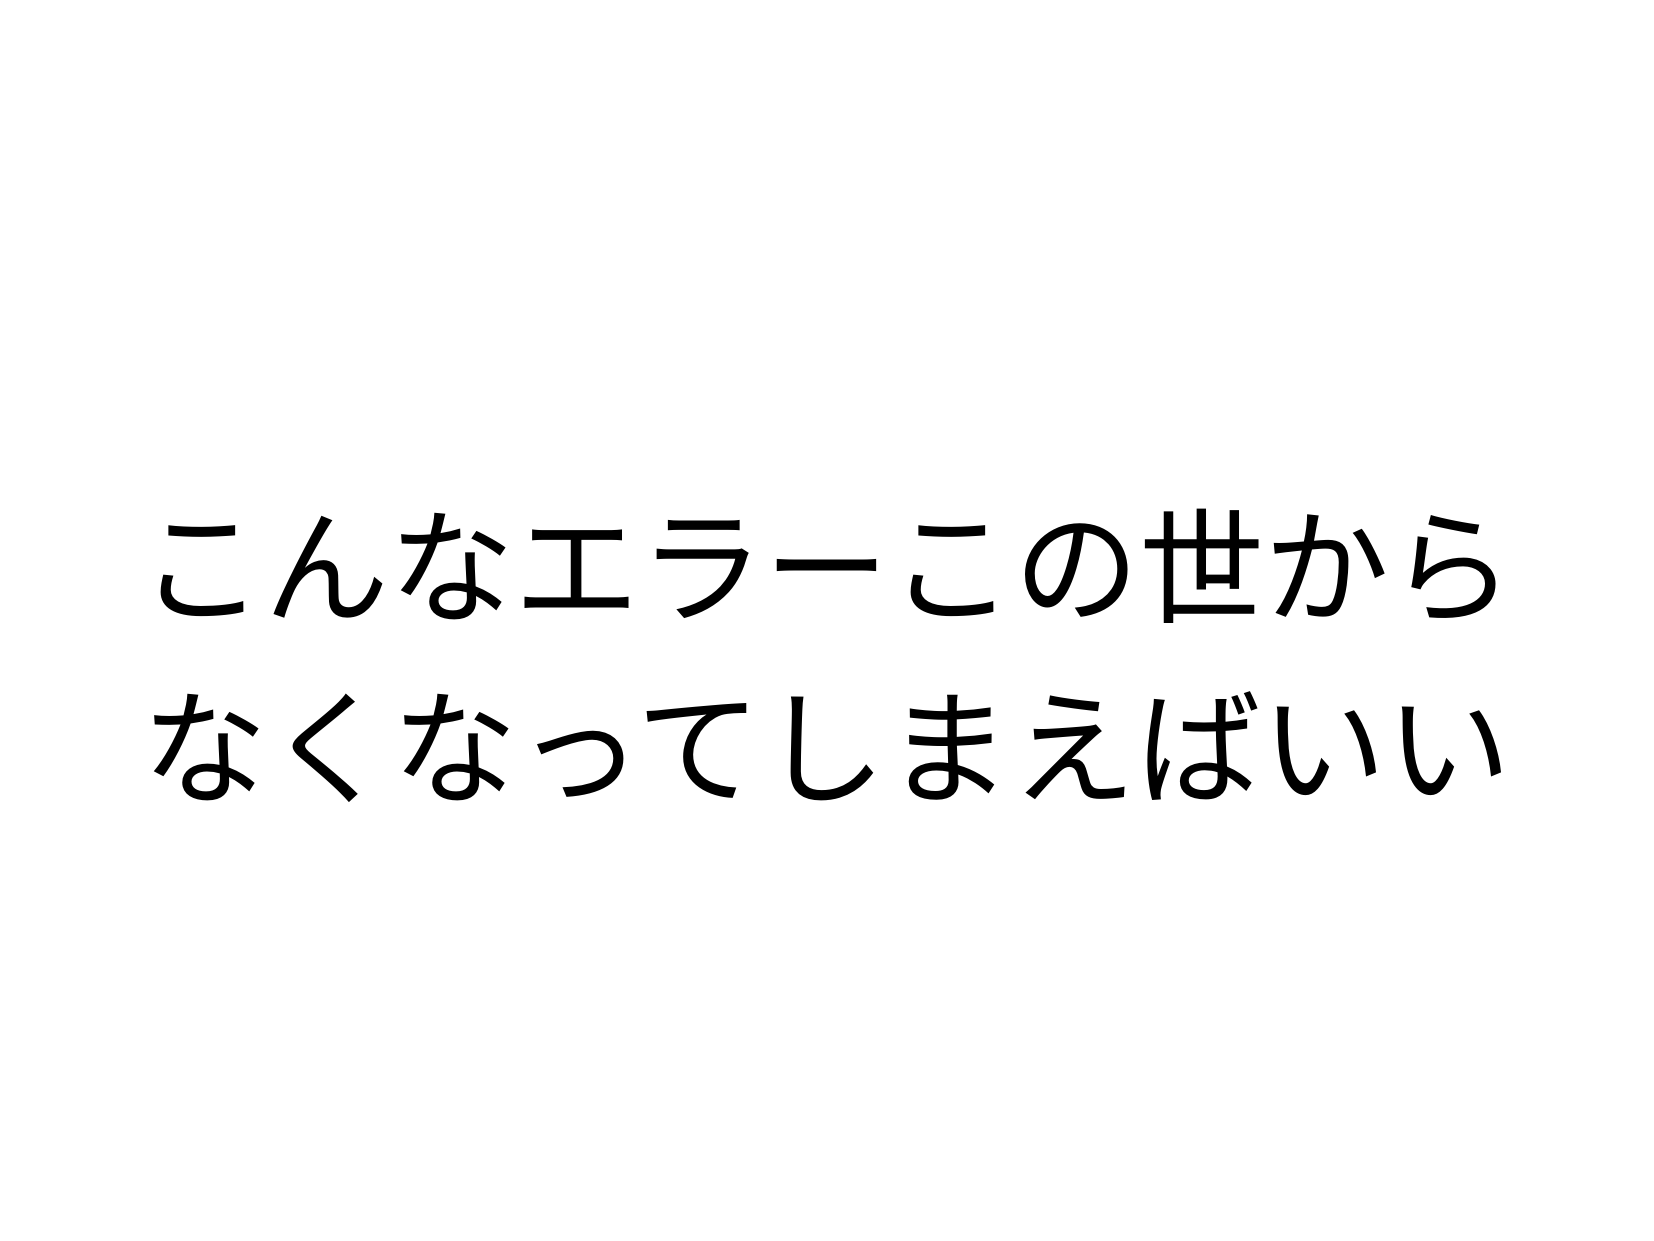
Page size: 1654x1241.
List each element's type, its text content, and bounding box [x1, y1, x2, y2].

subtitle こんなエラーこの世から なくなってしまえばいい [82, 290, 1571, 1010]
